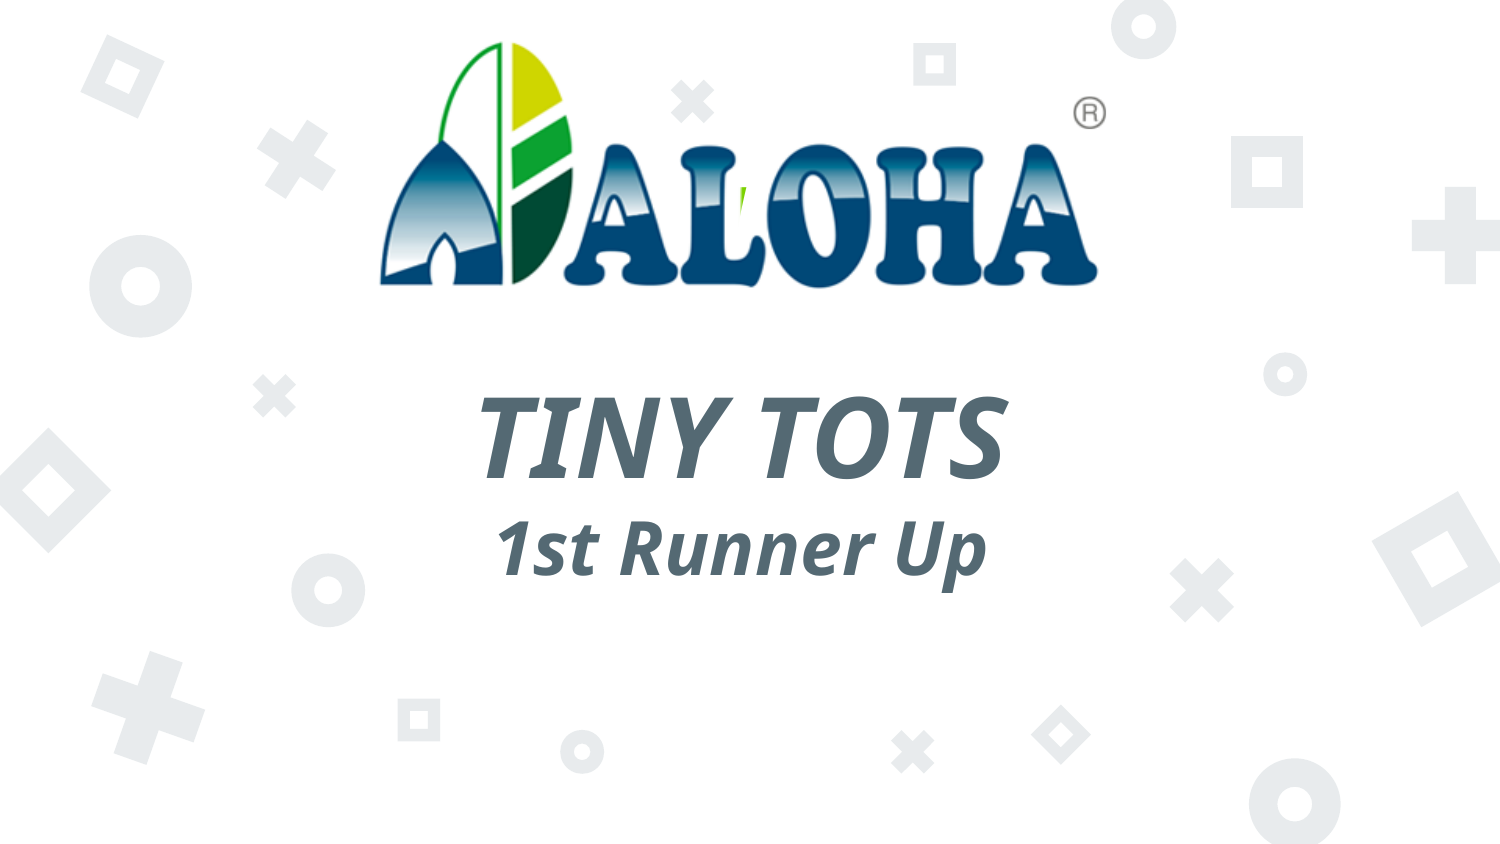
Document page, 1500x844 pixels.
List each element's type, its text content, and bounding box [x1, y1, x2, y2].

text_box TINY TOTS 1st Runner Up [324, 354, 1158, 603]
picture [356, 23, 1122, 311]
